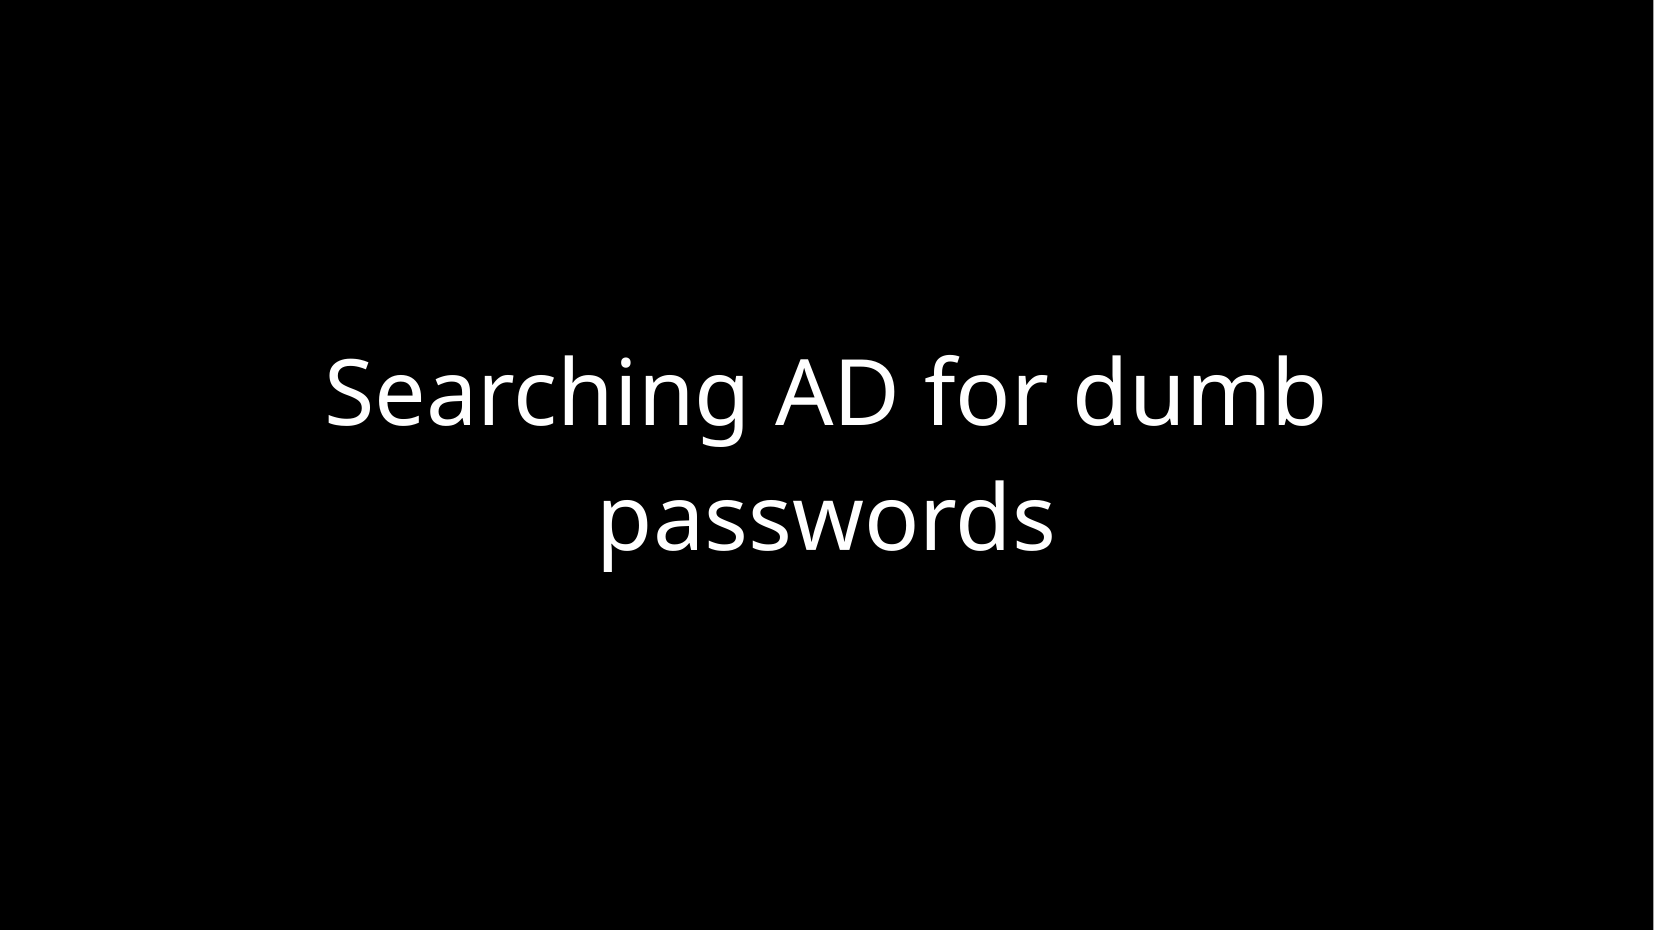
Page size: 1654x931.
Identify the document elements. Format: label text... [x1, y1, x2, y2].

title Searching AD for dumb passwords [82, 375, 1571, 531]
